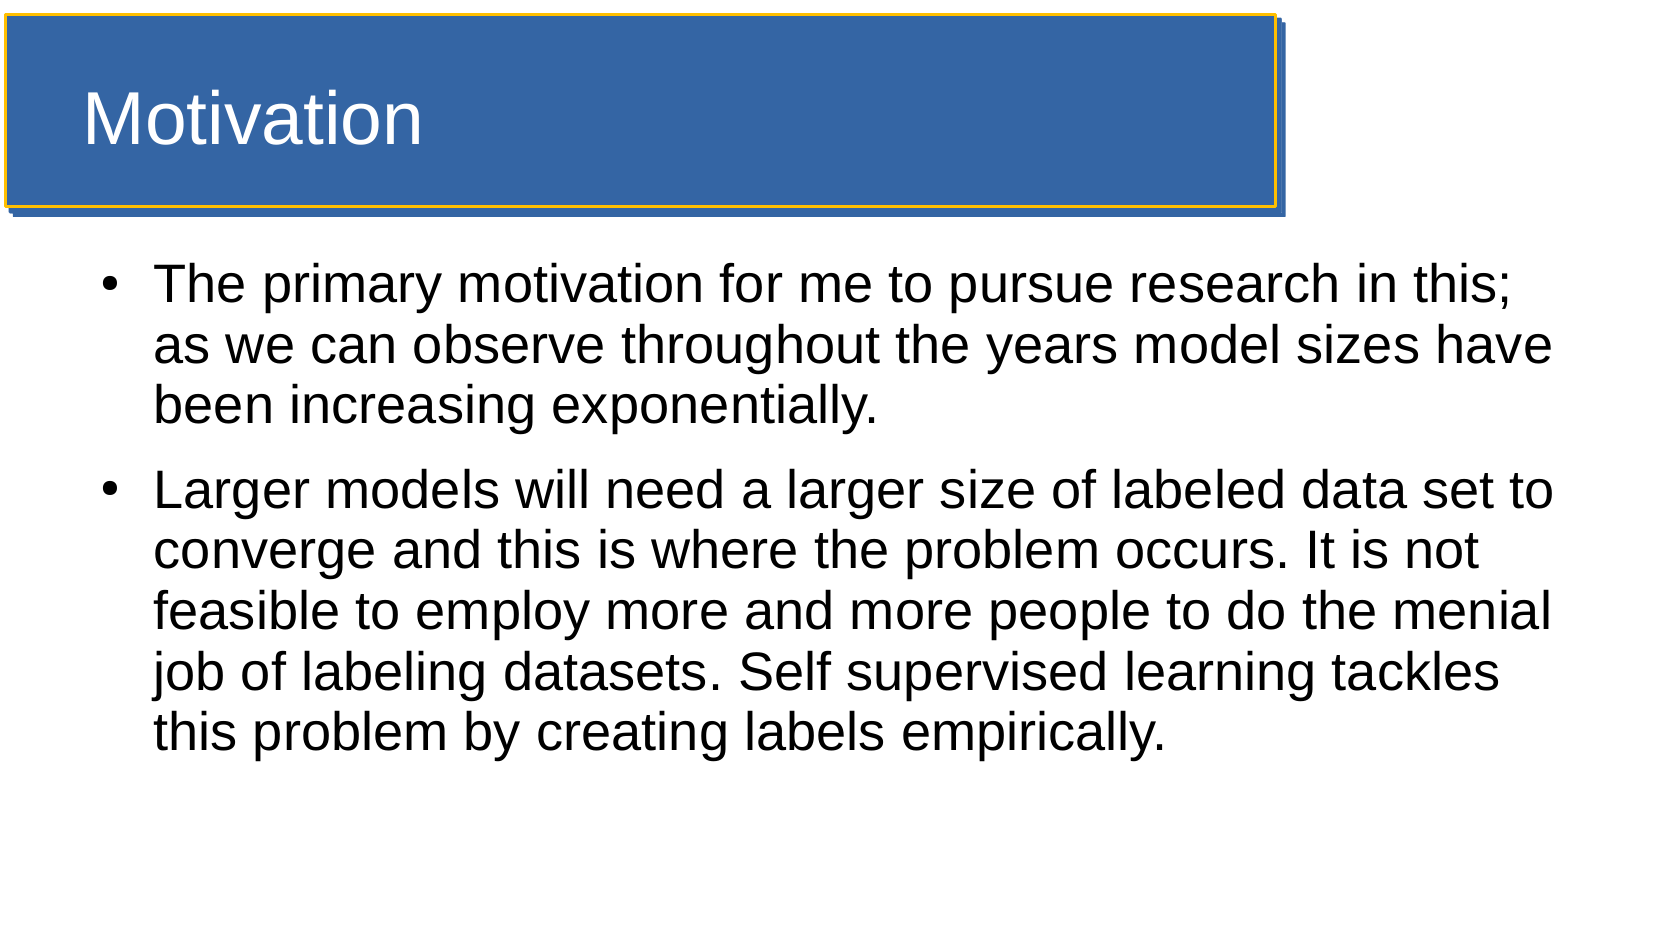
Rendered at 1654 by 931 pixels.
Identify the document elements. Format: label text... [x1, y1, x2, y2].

title Motivation [82, 44, 1235, 192]
list The primary motivation for me to pursue research in this; as we can observe throughout the years model sizes have been increasing exponentially. Larger models will need a larger size of labeled data set to converge and this is where the problem occurs. It is not feasible to employ more and more people to do the menial job of labeling datasets. Self supervised learning tackles this problem by creating labels empirically. [82, 253, 1560, 815]
